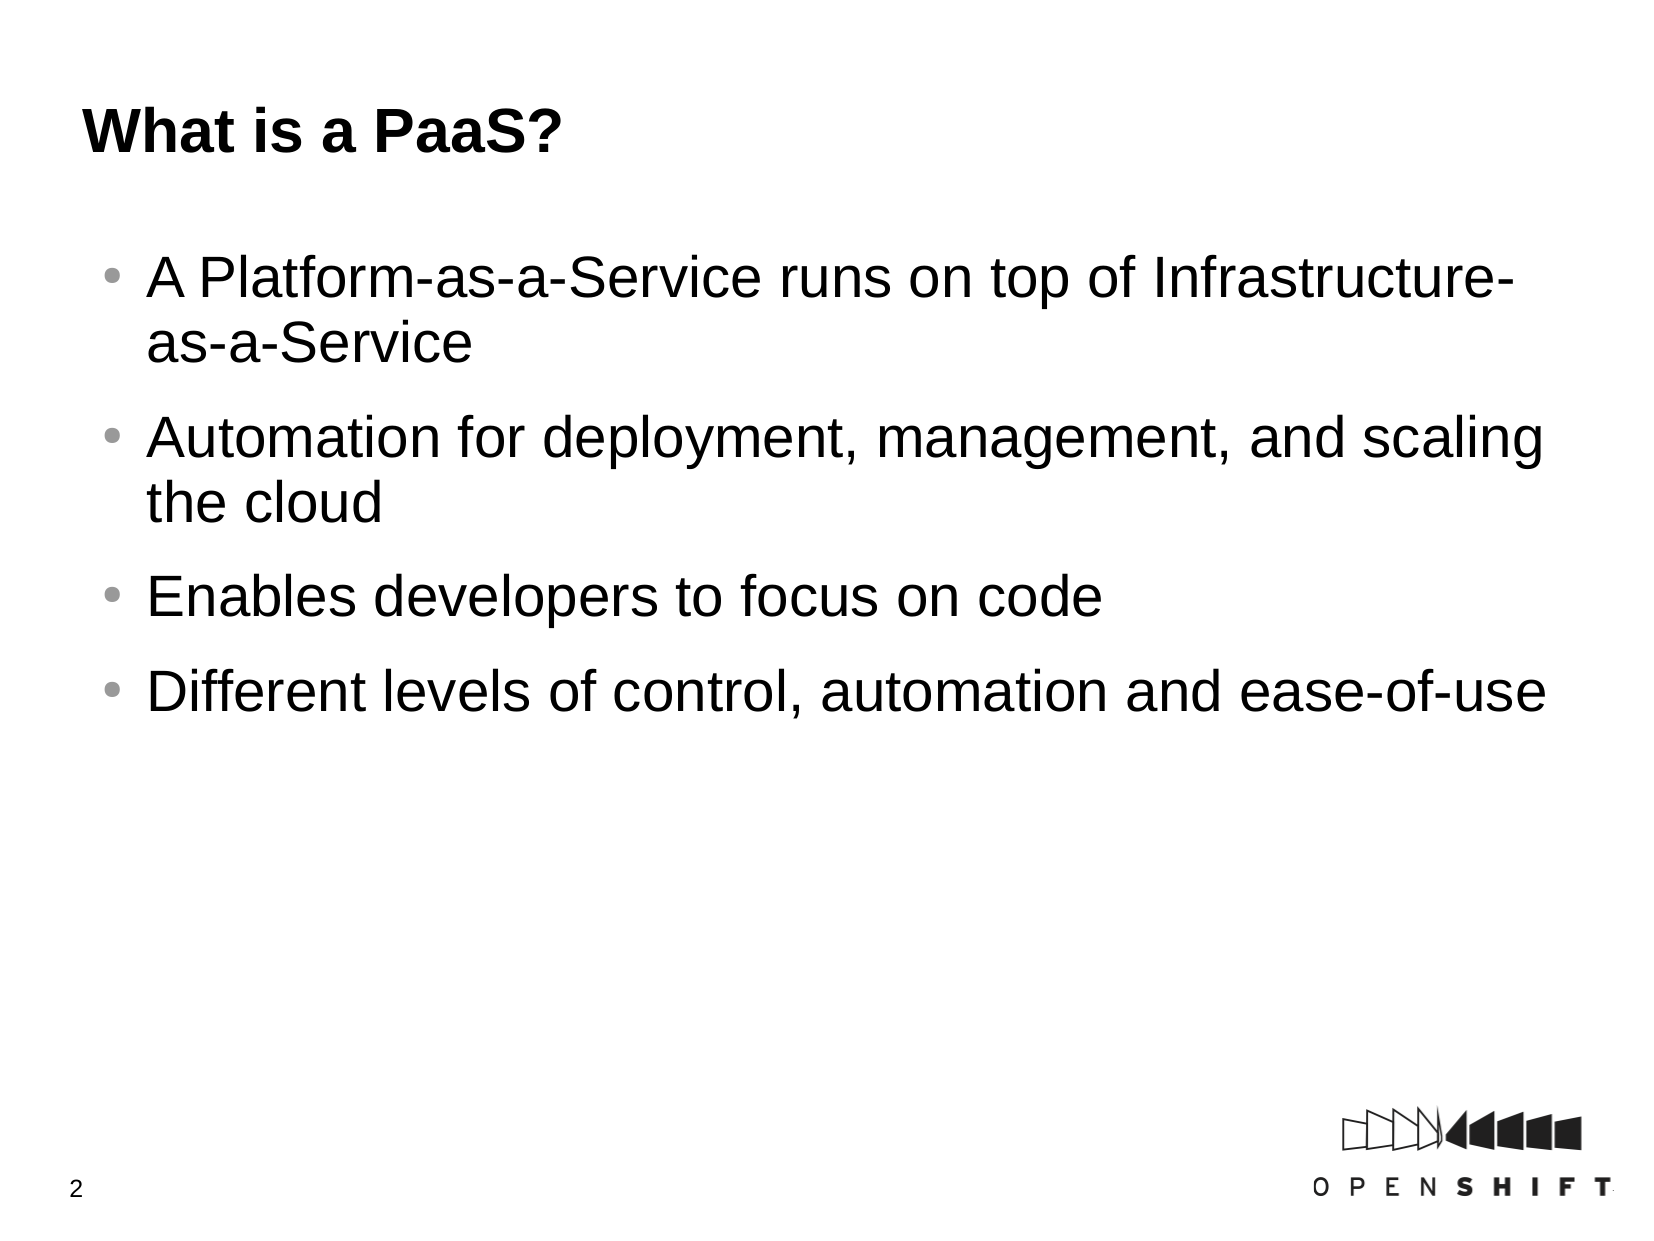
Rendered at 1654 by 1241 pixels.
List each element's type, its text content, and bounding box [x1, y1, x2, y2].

list A Platform-as-a-Service runs on top of Infrastructure-as-a-Service Automation for deployment, management, and scaling the cloud Enables developers to focus on code Different levels of control, automation and ease-of-use [86, 244, 1576, 1039]
title What is a PaaS? [82, 37, 1572, 226]
picture [1313, 1104, 1614, 1200]
